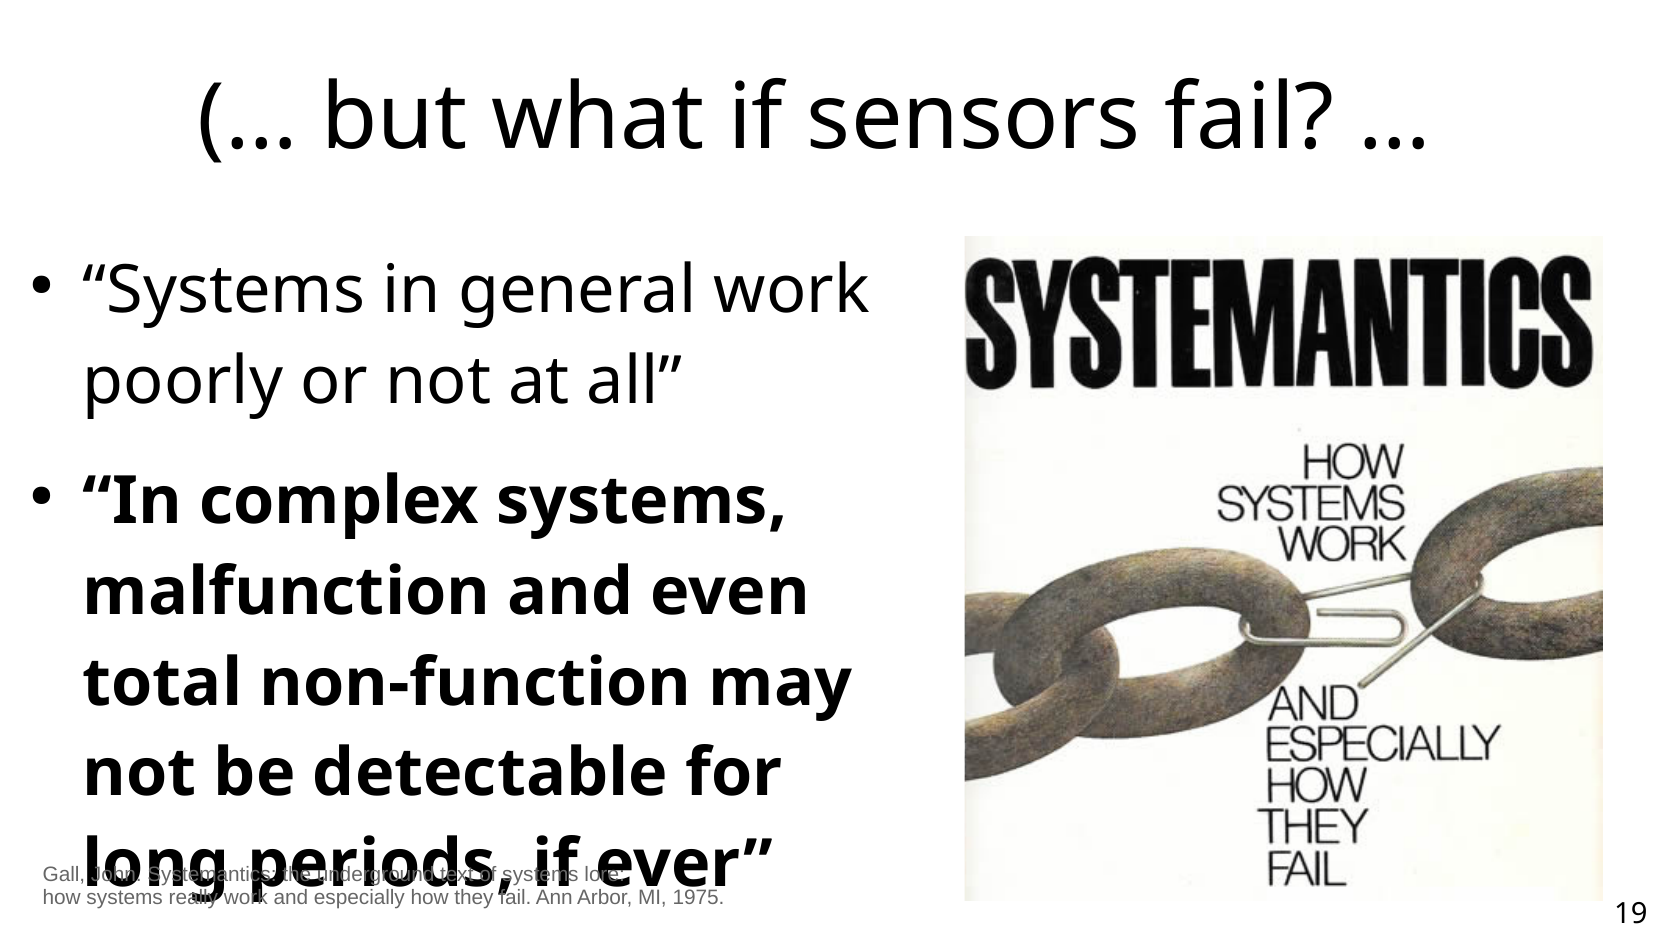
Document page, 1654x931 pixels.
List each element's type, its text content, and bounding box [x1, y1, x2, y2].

picture [964, 236, 1603, 901]
list “Systems in general work poorly or not at all” “In complex systems, malfunction and even total non-function may not be detectable for long periods, if ever” [11, 241, 898, 907]
title (… but what if sensors fail? … [82, 1, 1571, 226]
text_box Gall, John. Systemantics: the underground text of systems lore: how systems really work and especially how they fail. Ann Arbor, MI, 1975. [27, 855, 756, 917]
